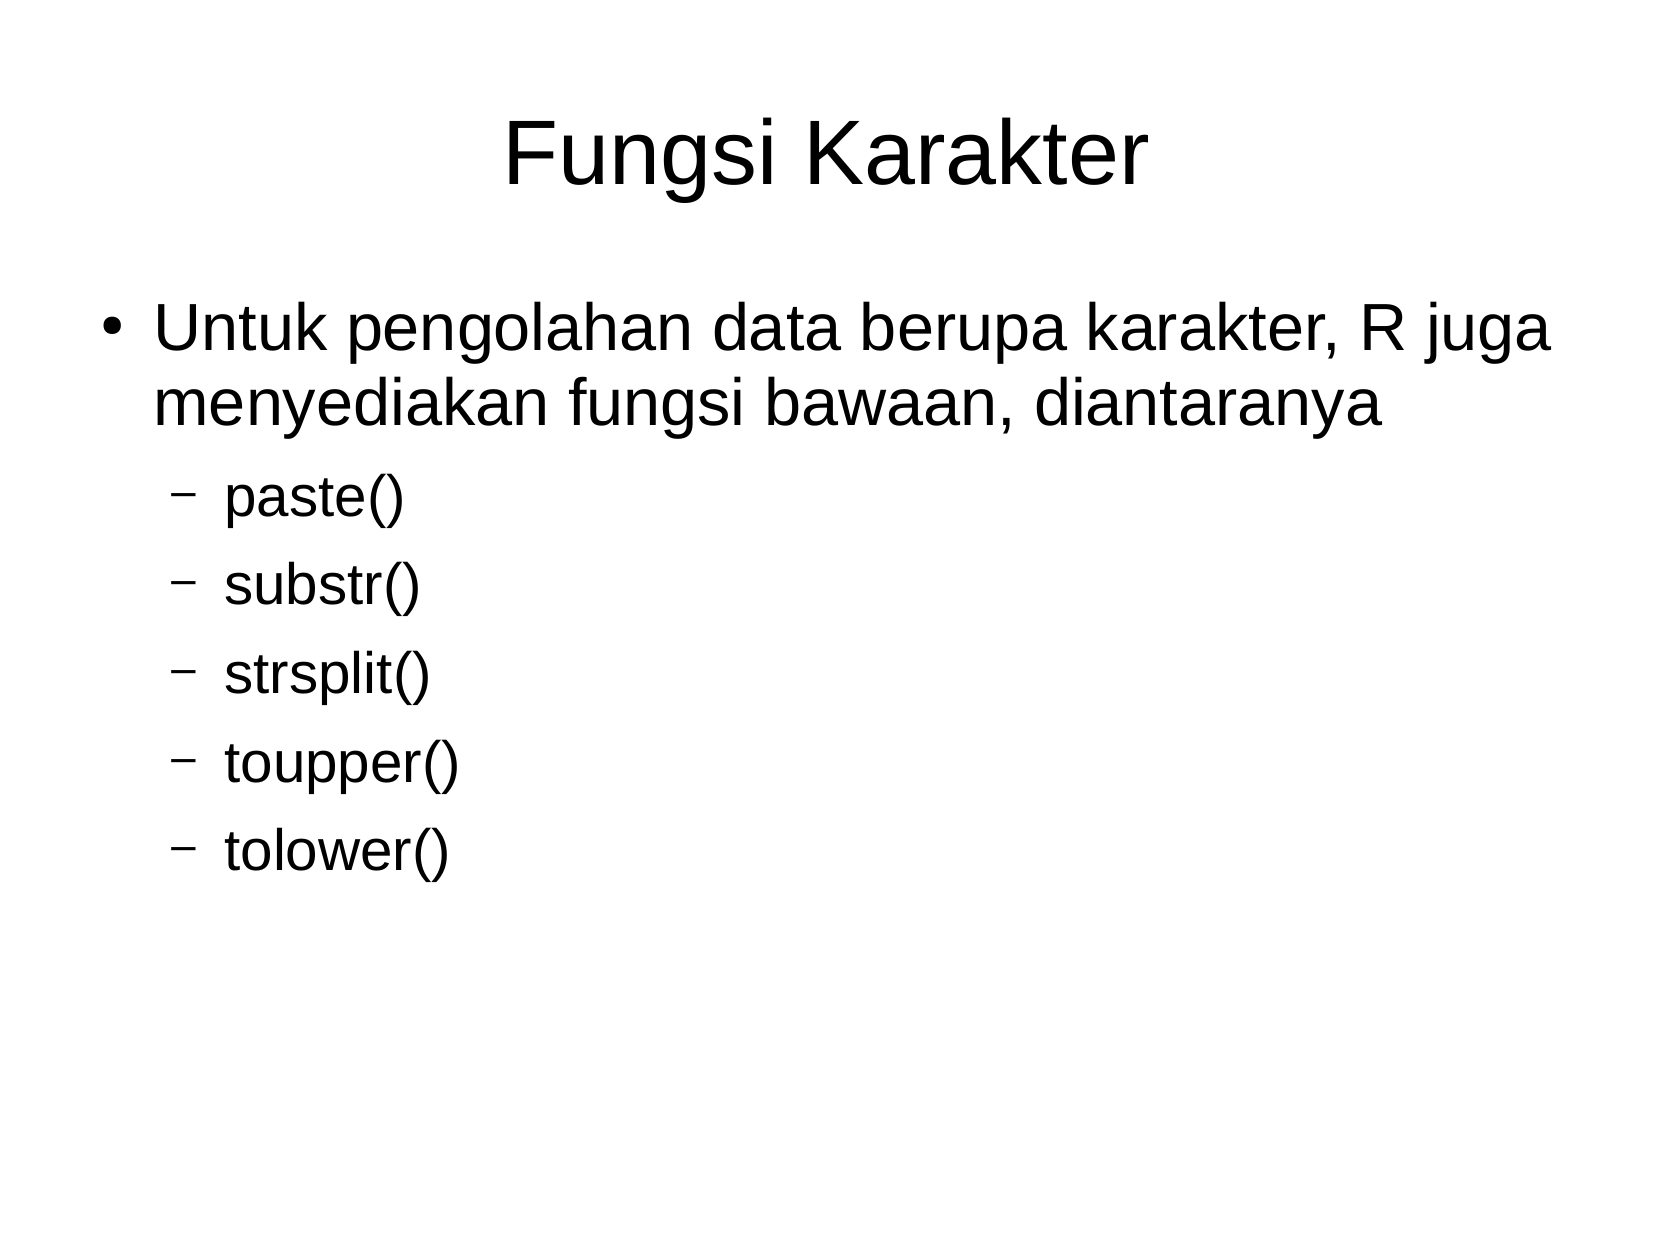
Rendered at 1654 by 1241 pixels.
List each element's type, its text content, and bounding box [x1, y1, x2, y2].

list Untuk pengolahan data berupa karakter, R juga menyediakan fungsi bawaan, diantaranya paste() substr() strsplit() toupper() tolower() [82, 290, 1571, 1010]
title Fungsi Karakter [82, 49, 1571, 257]
